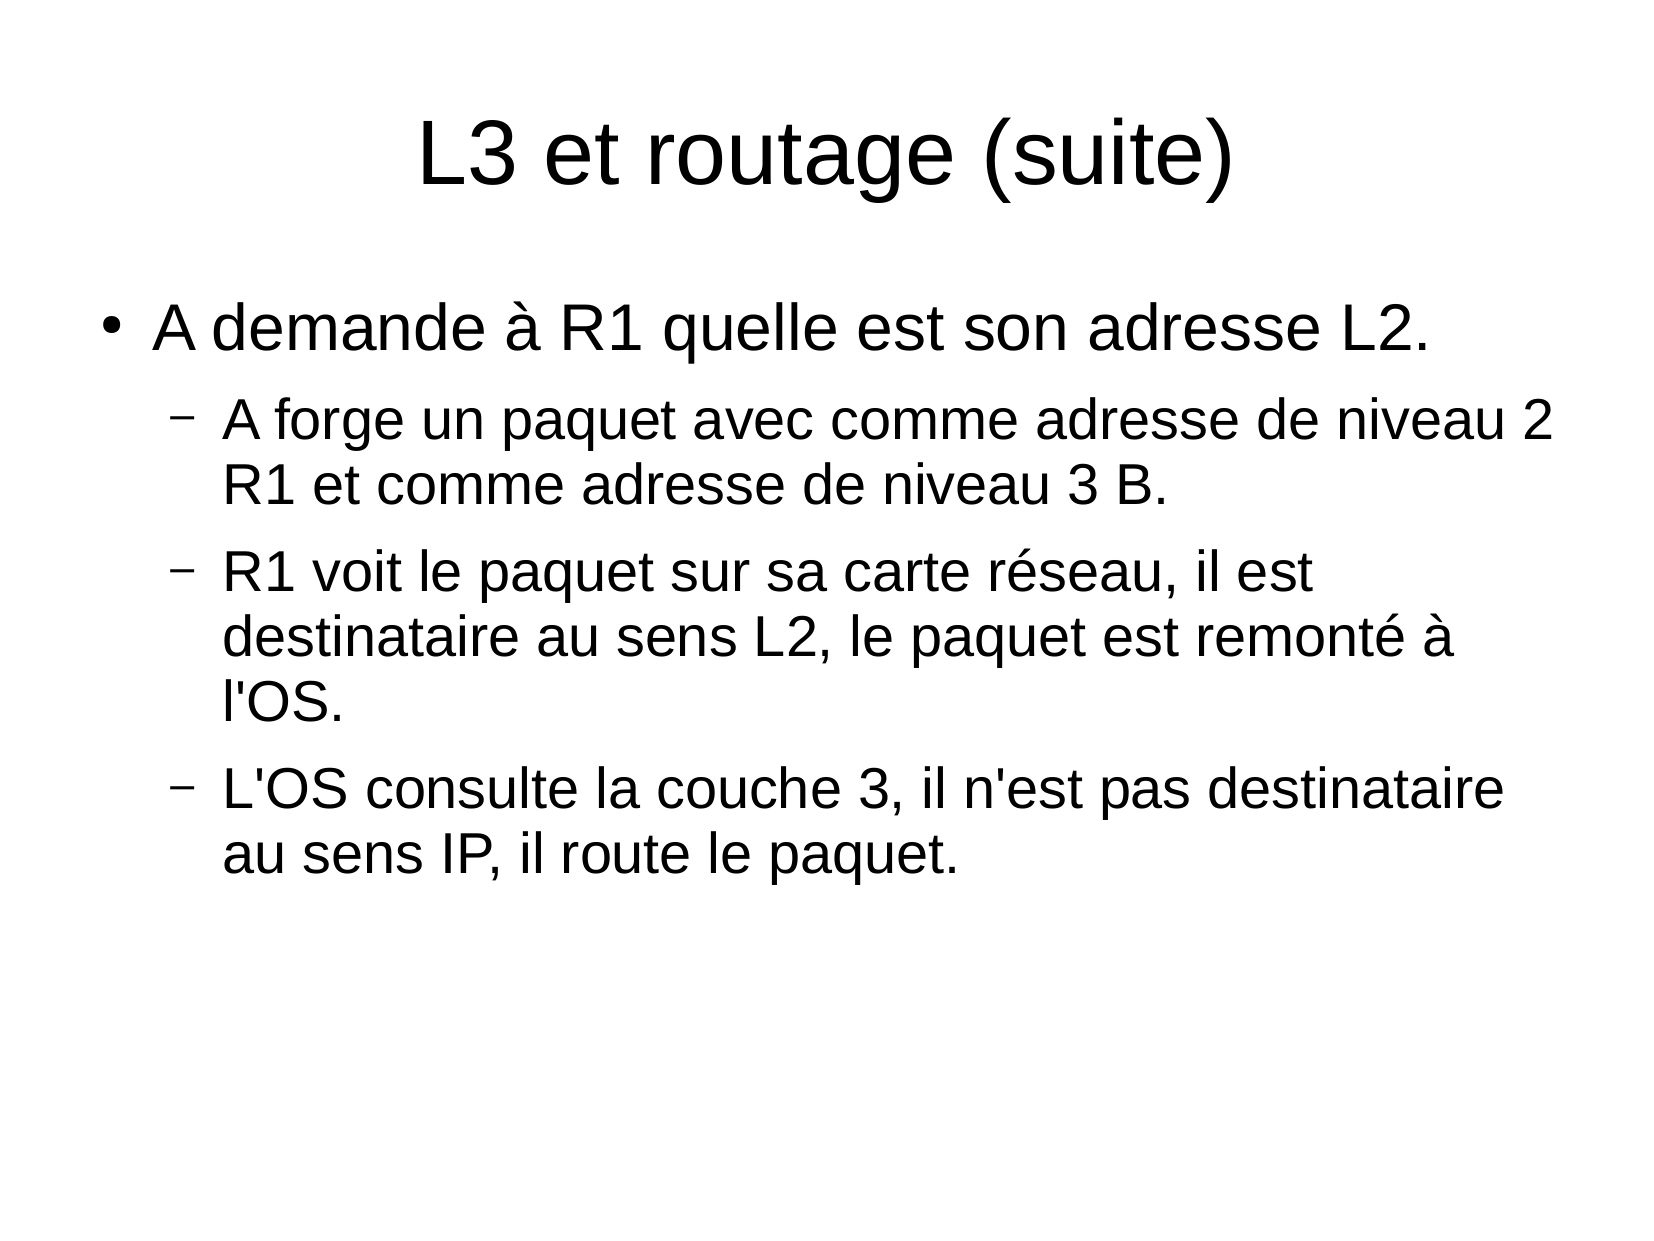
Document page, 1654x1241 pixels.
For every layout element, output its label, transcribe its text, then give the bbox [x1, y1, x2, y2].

list A demande à R1 quelle est son adresse L2. A forge un paquet avec comme adresse de niveau 2 R1 et comme adresse de niveau 3 B. R1 voit le paquet sur sa carte réseau, il est destinataire au sens L2, le paquet est remonté à l'OS. L'OS consulte la couche 3, il n'est pas destinataire au sens IP, il route le paquet. [82, 290, 1571, 891]
title L3 et routage (suite) [82, 49, 1571, 257]
